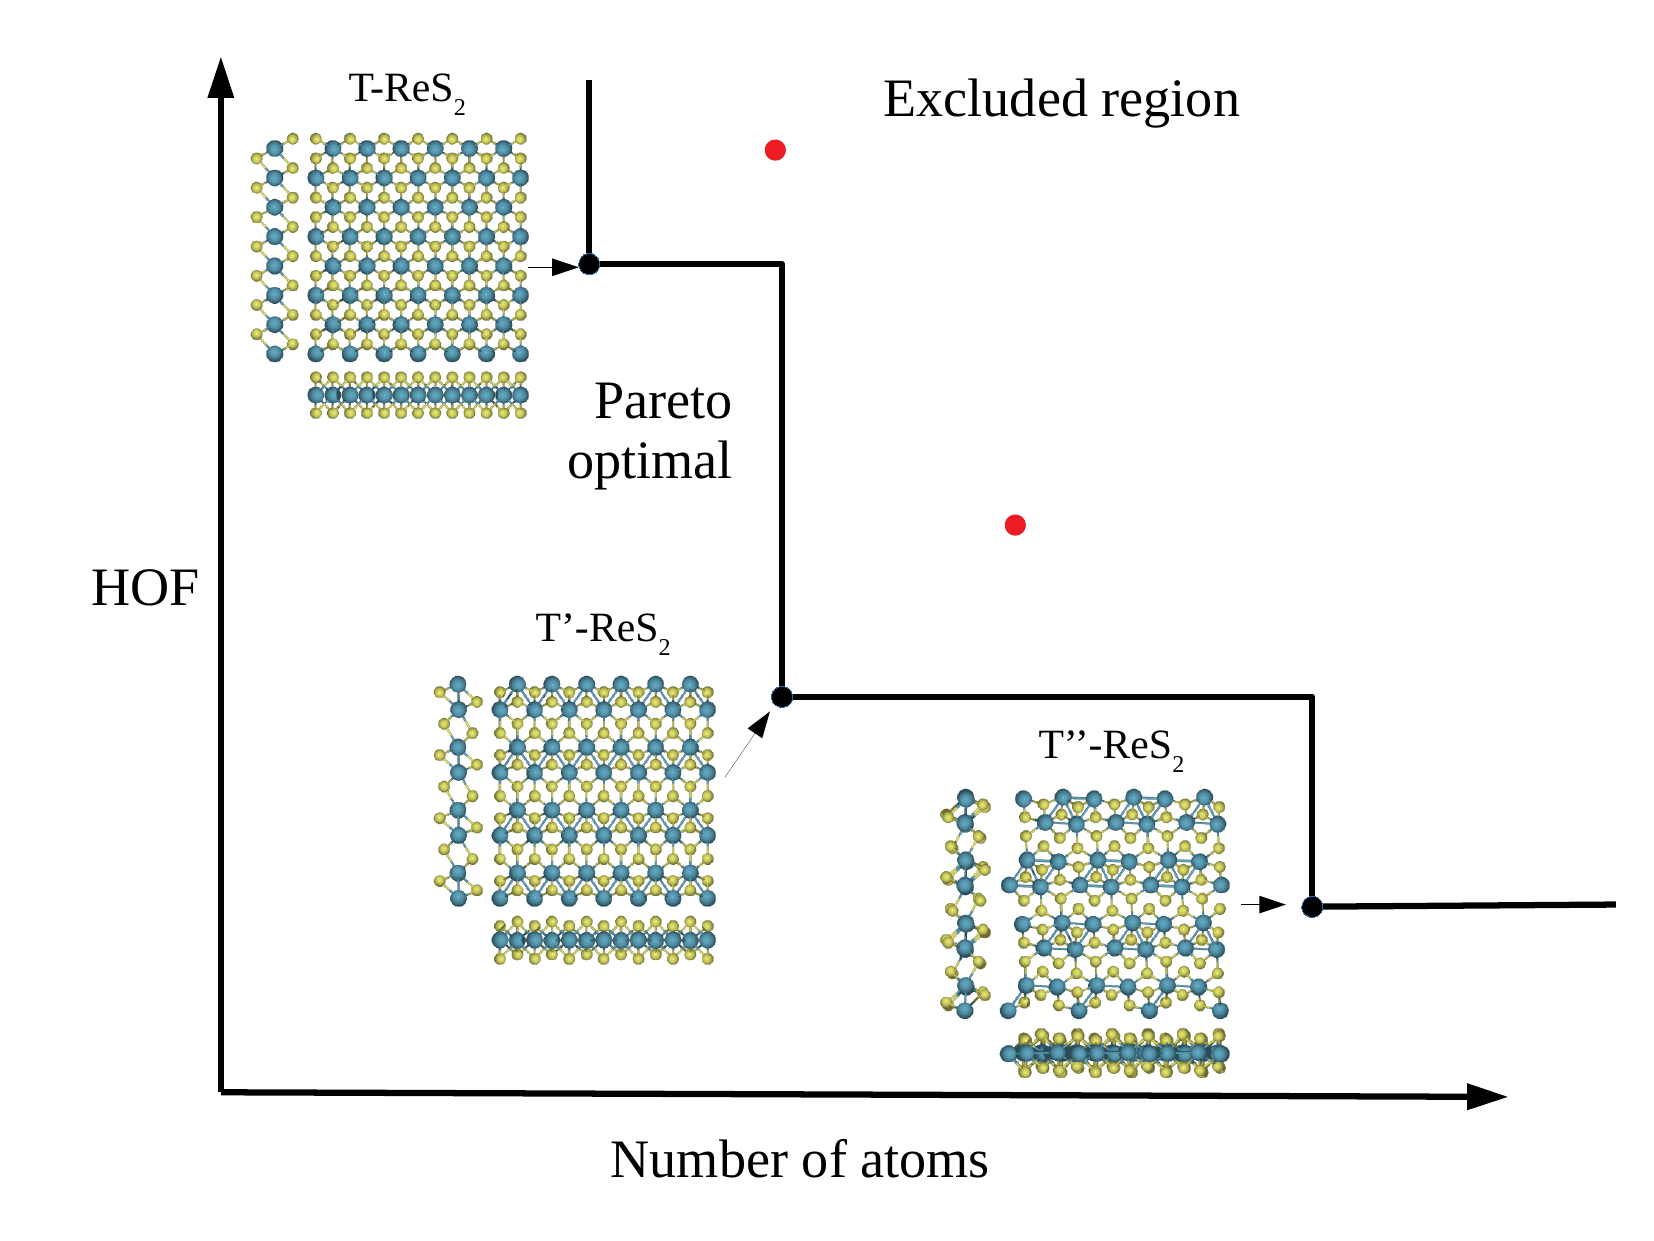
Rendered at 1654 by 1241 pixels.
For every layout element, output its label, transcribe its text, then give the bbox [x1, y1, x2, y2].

text_box [578, 253, 600, 275]
text_box Excluded region [868, 60, 1324, 155]
text_box T’’-ReS2 [1023, 714, 1436, 822]
text_box T’-ReS2 [520, 597, 933, 706]
picture [940, 788, 1230, 1078]
text_box HOF [76, 549, 240, 673]
picture [433, 675, 716, 965]
text_box Number of atoms [595, 1122, 1205, 1241]
text_box [1301, 896, 1323, 918]
picture [250, 132, 529, 419]
text_box [1004, 514, 1026, 536]
text_box [764, 139, 786, 161]
text_box T-ReS2 [333, 57, 746, 166]
text_box Pareto optimal [552, 362, 815, 536]
